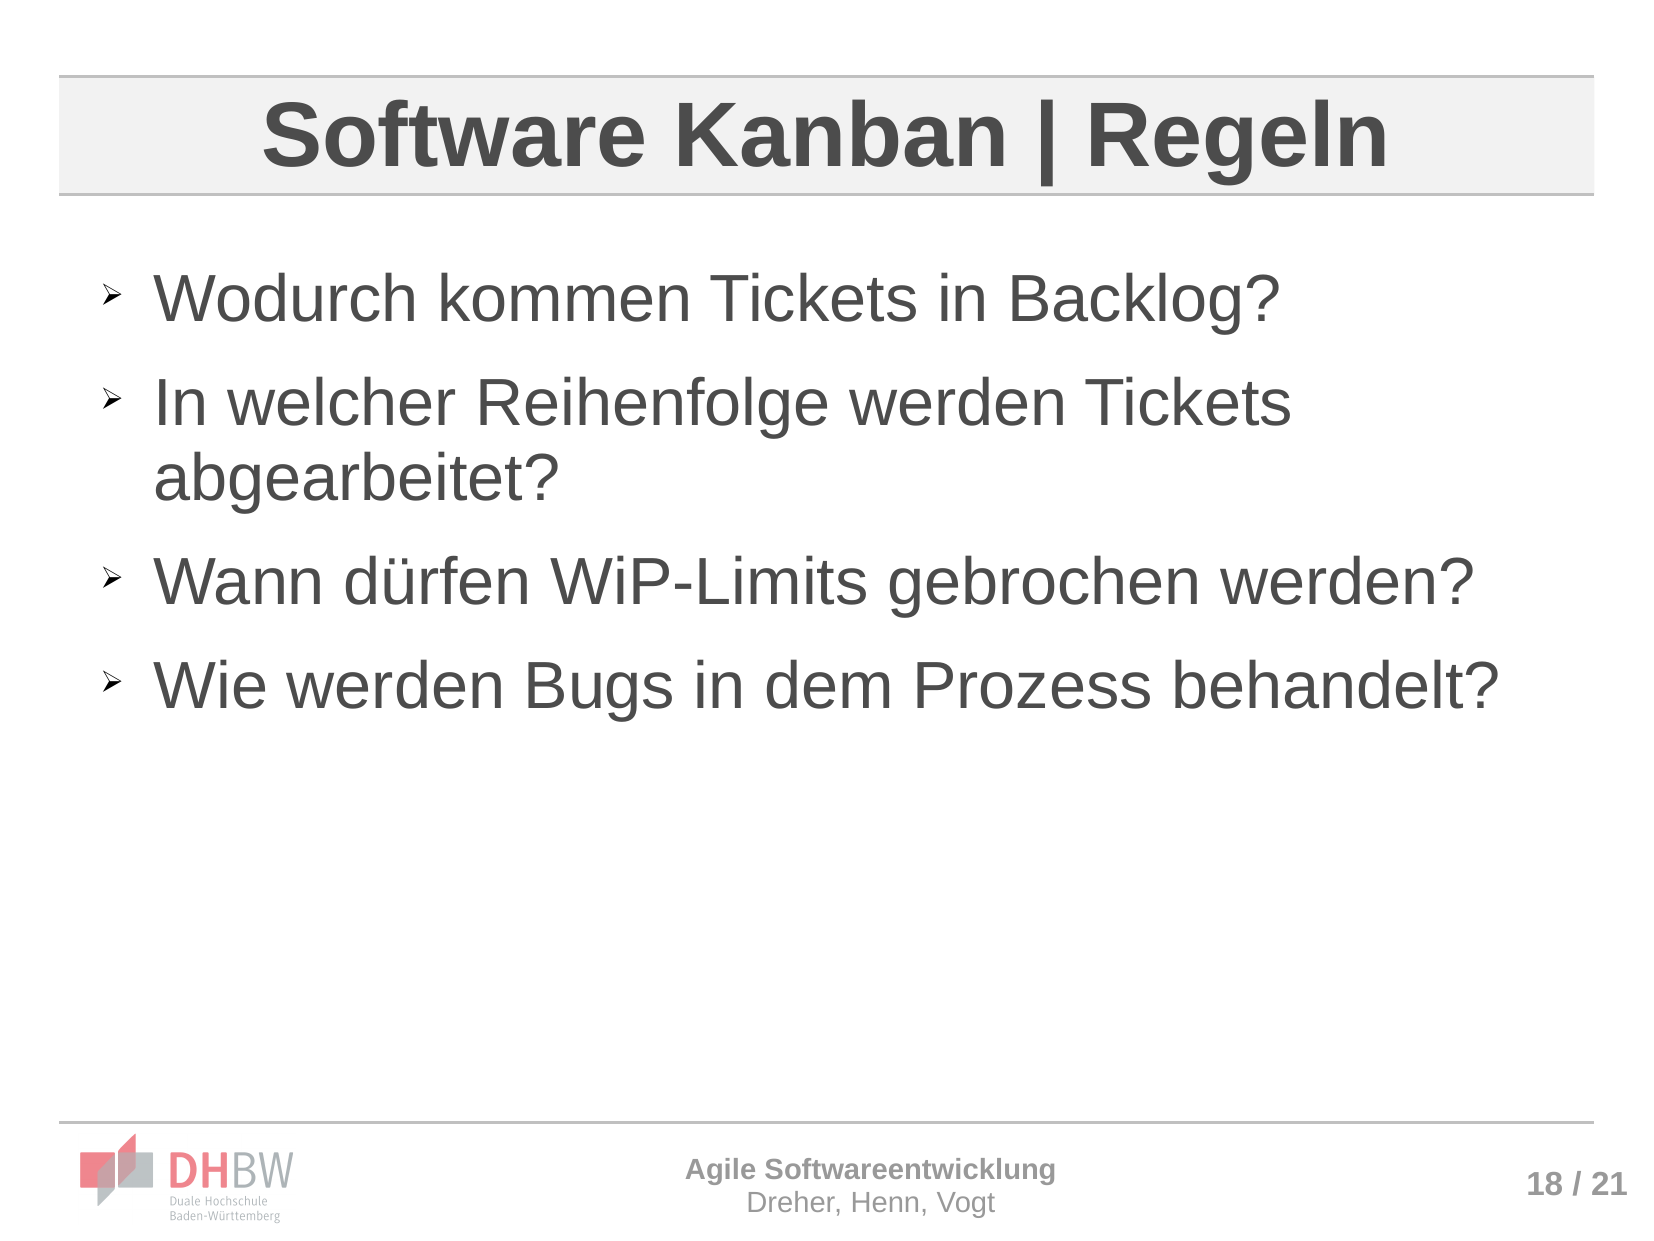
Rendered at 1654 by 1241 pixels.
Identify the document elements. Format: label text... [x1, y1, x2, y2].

list Wodurch kommen Tickets in Backlog? In welcher Reihenfolge werden Tickets abgearbeitet? Wann dürfen WiP-Limits gebrochen werden? Wie werden Bugs in dem Prozess behandelt? [82, 260, 1571, 1080]
title Software Kanban | Regeln [82, 31, 1571, 239]
picture [78, 1133, 296, 1225]
